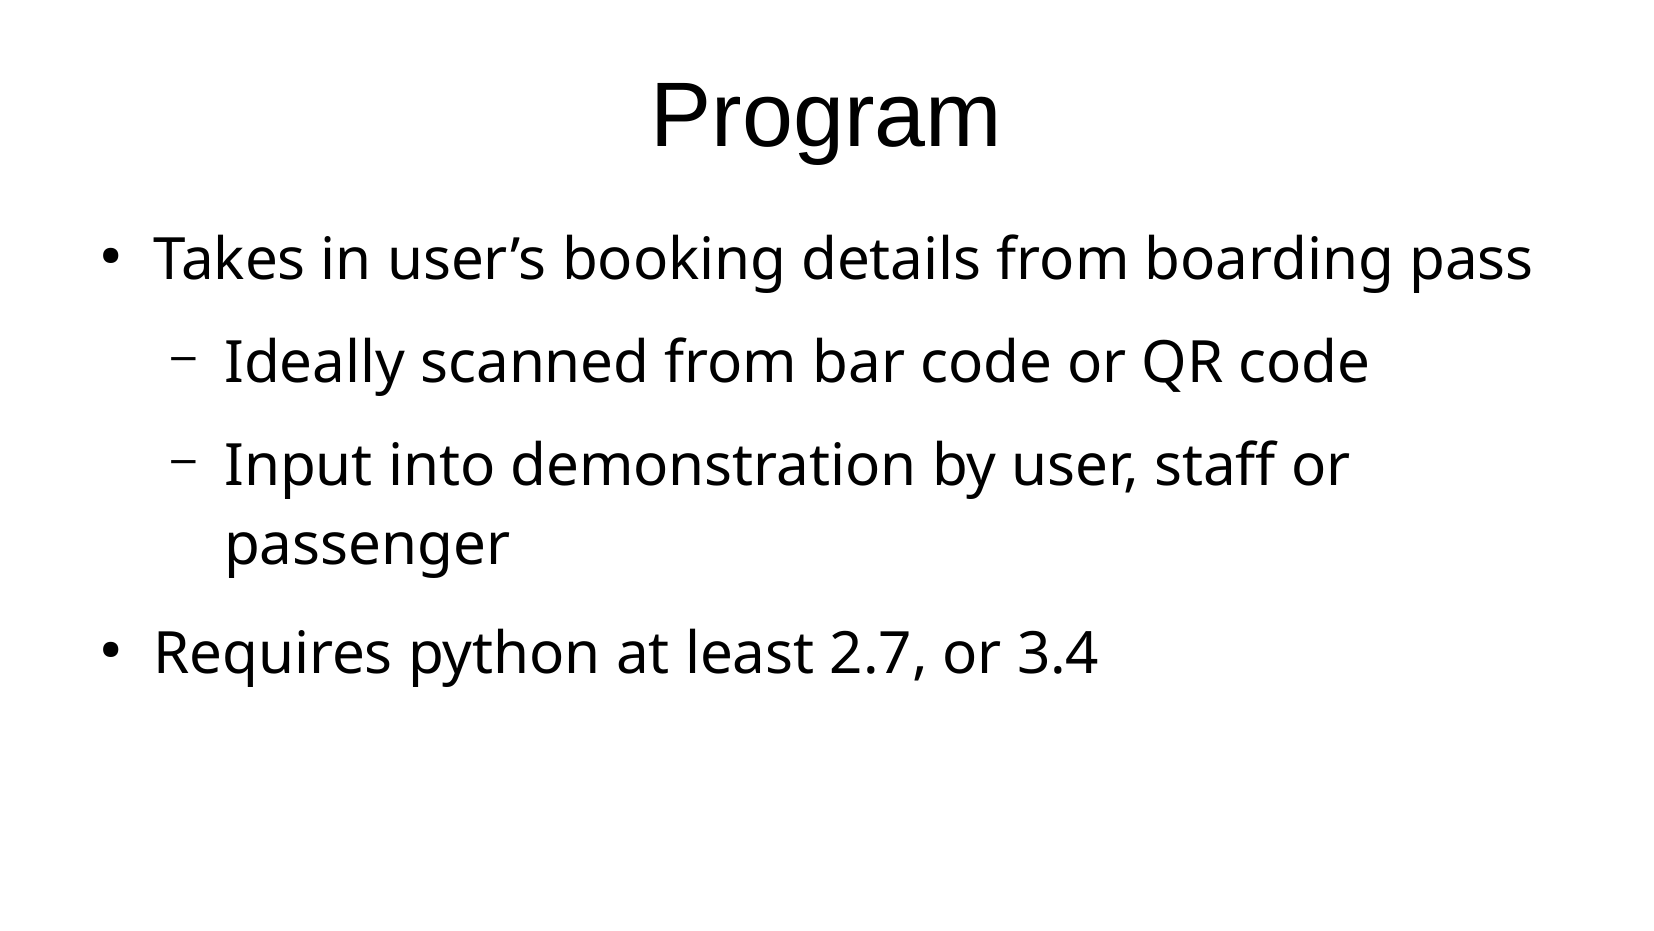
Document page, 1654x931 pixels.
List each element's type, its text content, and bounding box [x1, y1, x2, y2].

list Takes in user’s booking details from boarding pass Ideally scanned from bar code or QR code Input into demonstration by user, staff or passenger Requires python at least 2.7, or 3.4 [82, 217, 1571, 758]
title Program [82, 37, 1571, 193]
